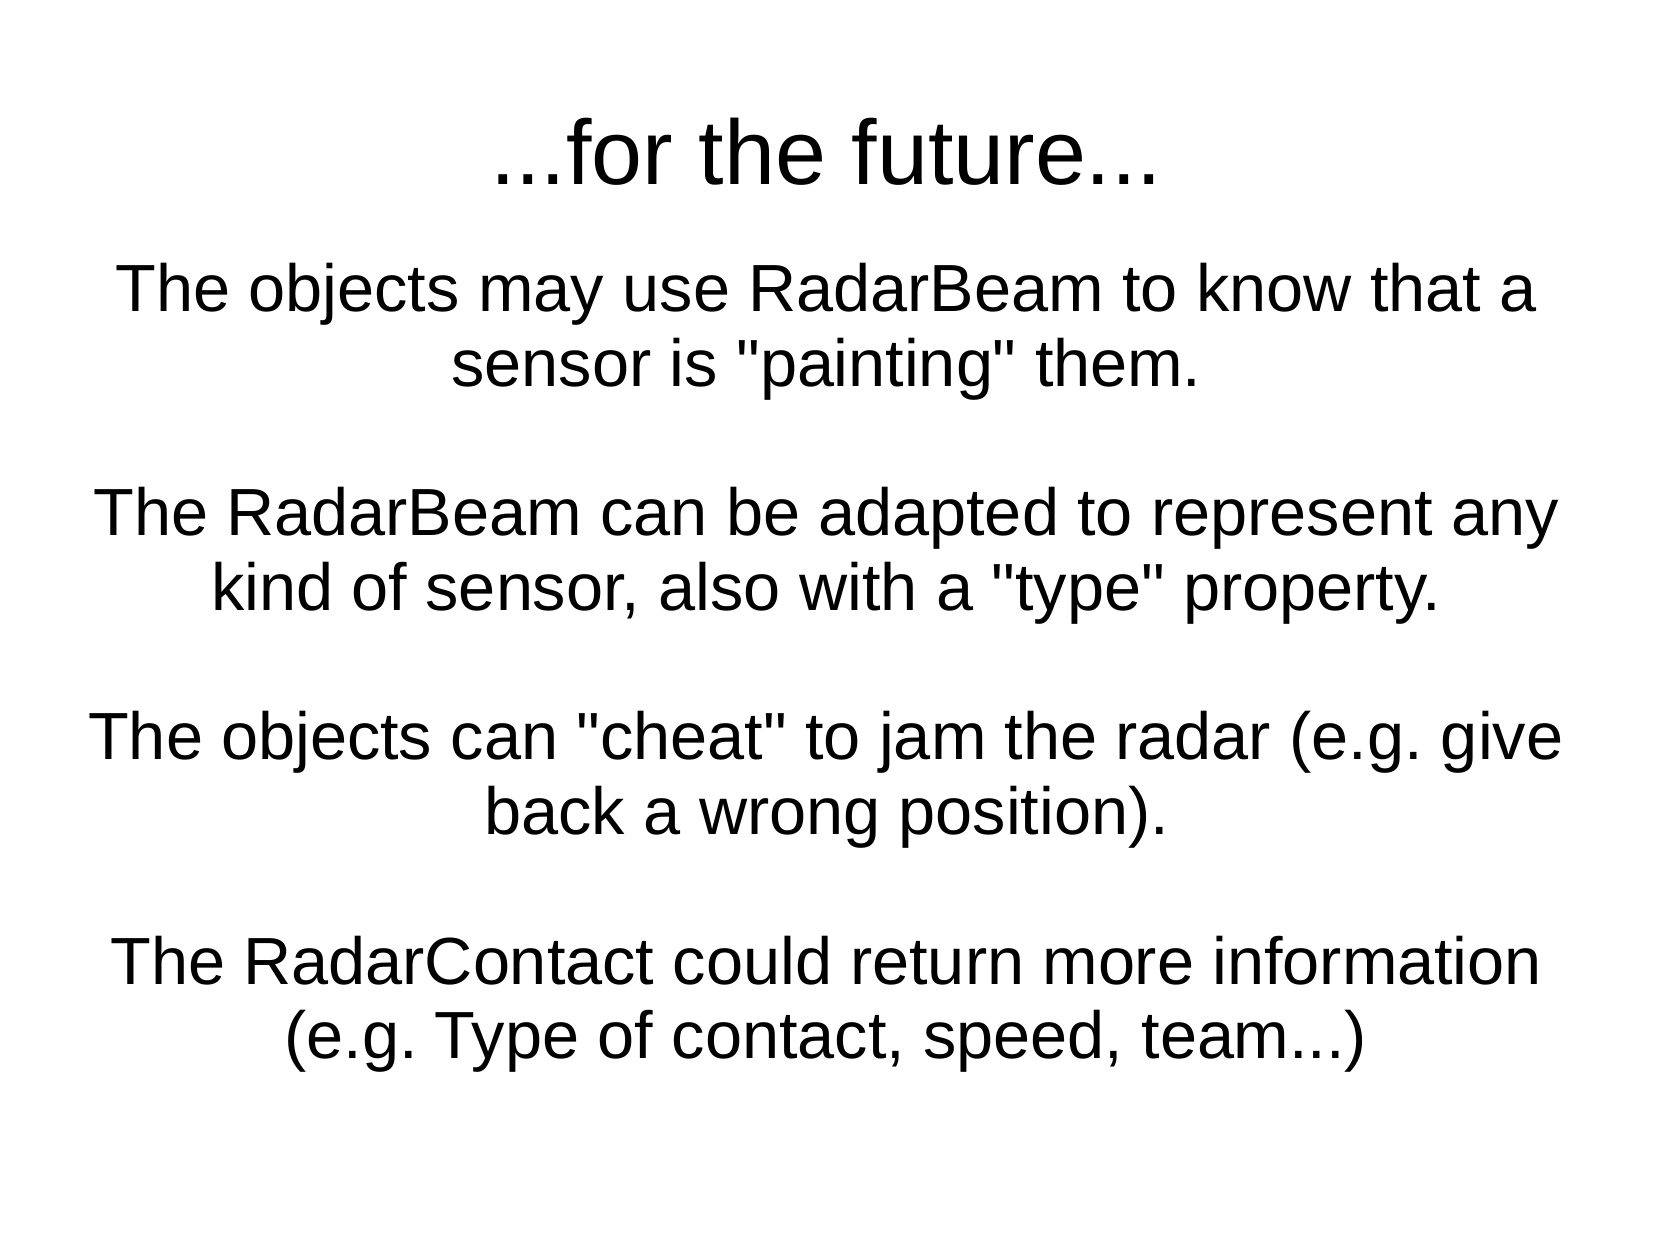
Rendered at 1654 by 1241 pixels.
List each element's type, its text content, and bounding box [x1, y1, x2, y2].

title ...for the future... [82, 56, 1571, 250]
subtitle The objects may use RadarBeam to know that a sensor is "painting" them. The RadarBeam can be adapted to represent any kind of sensor, also with a "type" property. The objects can "cheat" to jam the radar (e.g. give back a wrong position). The RadarContact could return more information (e.g. Type of contact, speed, team...) [82, 250, 1571, 1149]
